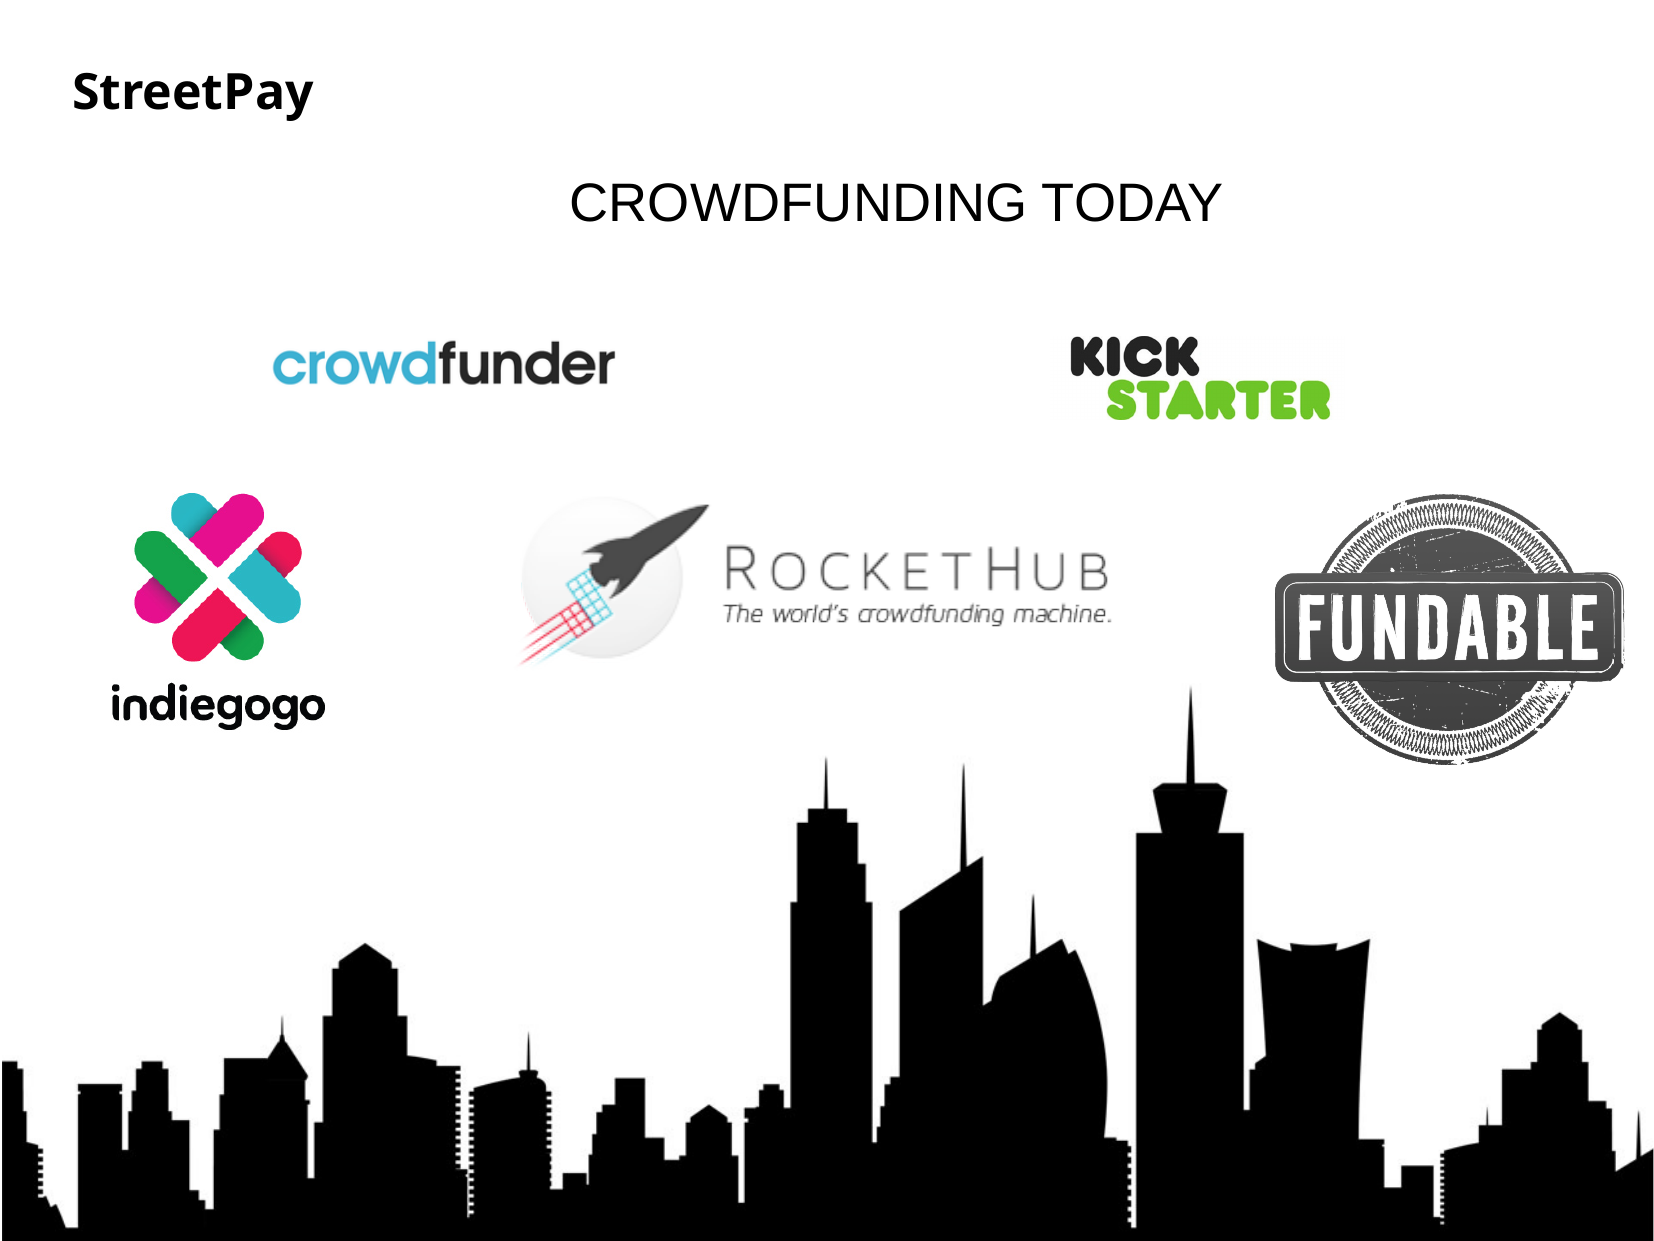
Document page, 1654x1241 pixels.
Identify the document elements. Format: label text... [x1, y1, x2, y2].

text_box StreetPay [57, 48, 418, 134]
text_box CROWDFUNDING TODAY [555, 165, 1366, 241]
picture [2, 270, 1654, 1241]
